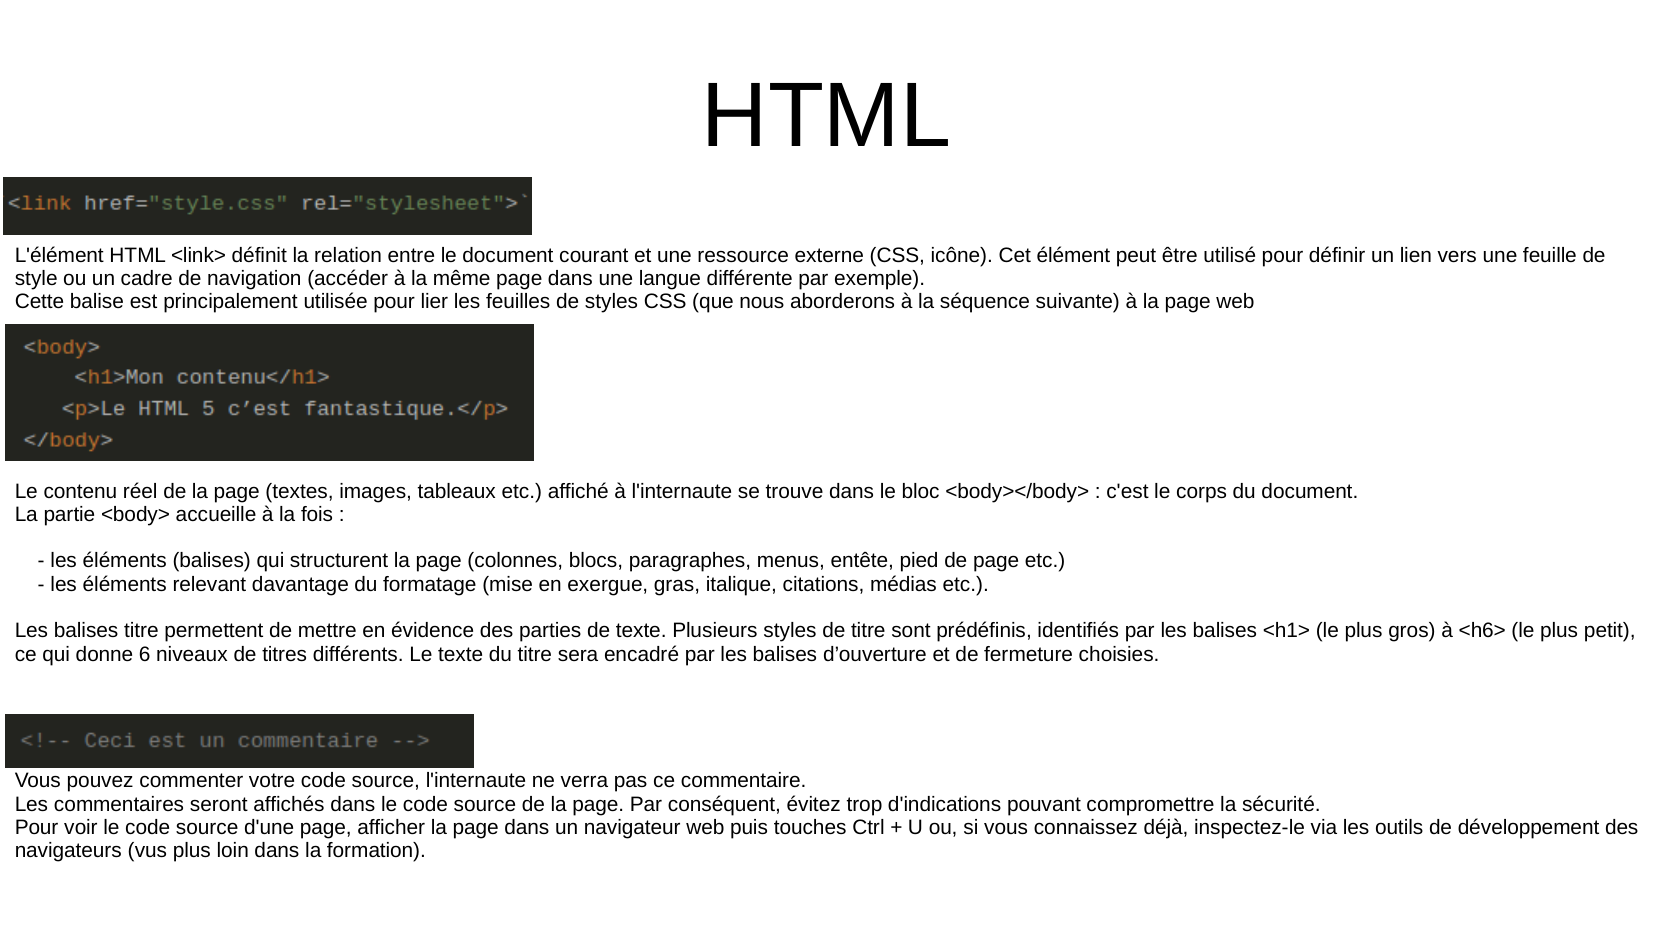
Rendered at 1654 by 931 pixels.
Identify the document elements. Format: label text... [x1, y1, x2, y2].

title HTML [82, 37, 1571, 193]
picture [5, 324, 534, 461]
text_box Le contenu réel de la page (textes, images, tableaux etc.) affiché à l'internaute se trouve dans le bloc <body></body> : c'est le corps du document. La partie <body> accueille à la fois : - les éléments (balises) qui structurent la page (colonnes, blocs, paragraphes, menus, entête, pied de page etc.) - les éléments relevant davantage du formatage (mise en exergue, gras, italique, citations, médias etc.). Les balises titre permettent de mettre en évidence des parties de texte. Plusieurs styles de titre sont prédéfinis, identifiés par les balises <h1> (le plus gros) à <h6> (le plus petit), ce qui donne 6 niveaux de titres différents. Le texte du titre sera encadré par les balises d’ouverture et de fermeture choisies. [0, 471, 1654, 697]
picture [3, 177, 532, 235]
picture [5, 714, 474, 761]
text_box Vous pouvez commenter votre code source, l'internaute ne verra pas ce commentaire. Les commentaires seront affichés dans le code source de la page. Par conséquent, évitez trop d'indications pouvant compromettre la sécurité. Pour voir le code source d'une page, afficher la page dans un navigateur web puis touches Ctrl + U ou, si vous connaissez déjà, inspectez-le via les outils de développement des navigateurs (vus plus loin dans la formation). [0, 761, 1654, 931]
text_box L'élément HTML <link> définit la relation entre le document courant et une ressource externe (CSS, icône). Cet élément peut être utilisé pour définir un lien vers une feuille de style ou un cadre de navigation (accéder à la même page dans une langue différente par exemple). Cette balise est principalement utilisée pour lier les feuilles de styles CSS (que nous aborderons à la séquence suivante) à la page web [0, 236, 1654, 325]
